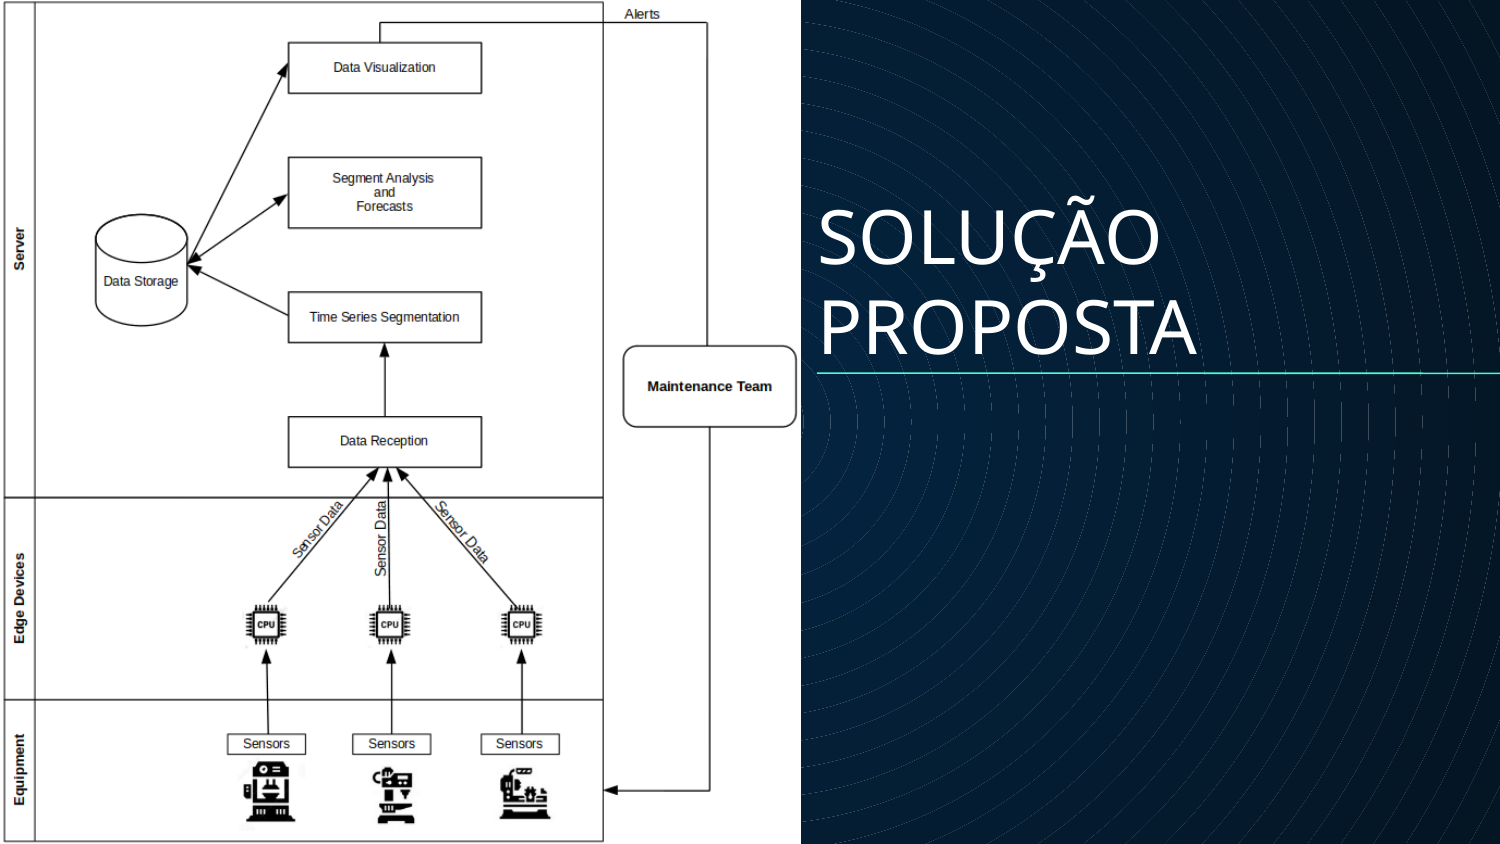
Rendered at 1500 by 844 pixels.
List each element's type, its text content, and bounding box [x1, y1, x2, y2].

picture [0, 0, 801, 844]
text_box SOLUÇÃO PROPOSTA [802, 284, 1382, 385]
